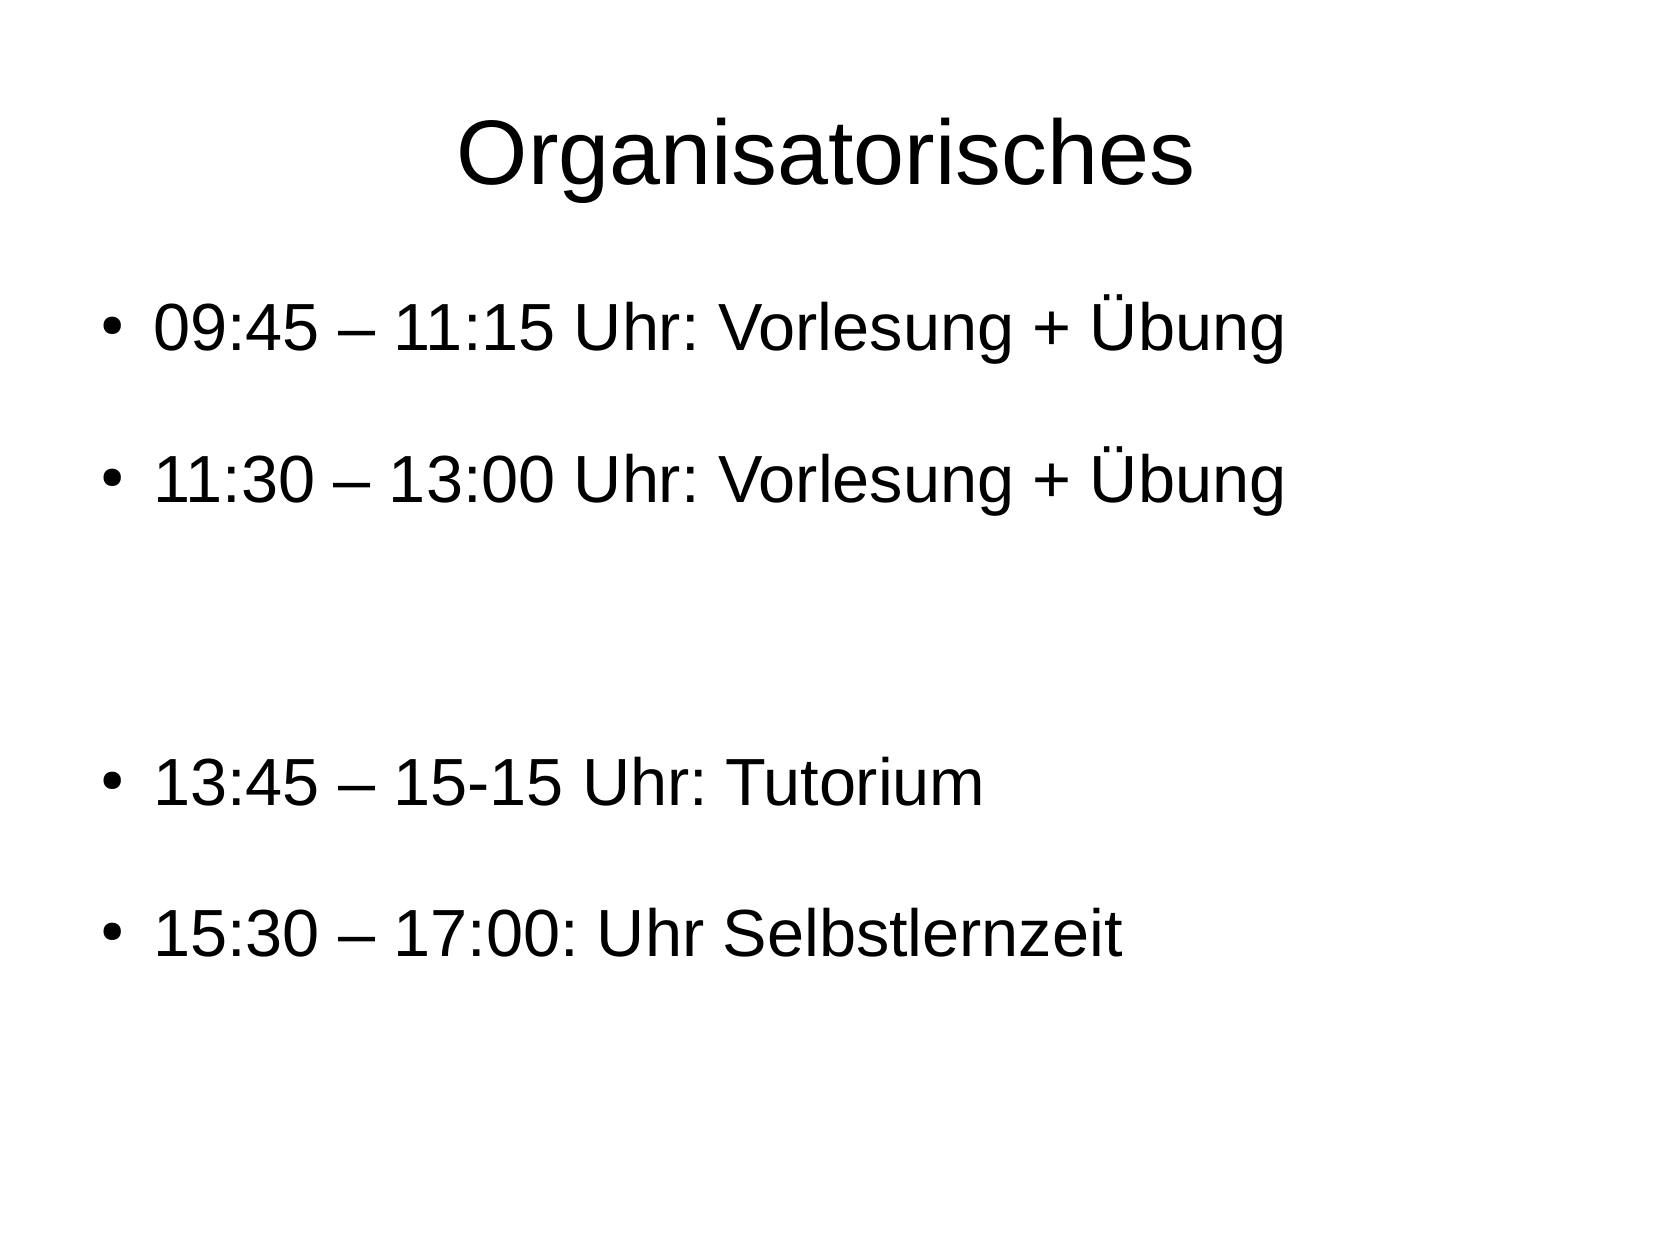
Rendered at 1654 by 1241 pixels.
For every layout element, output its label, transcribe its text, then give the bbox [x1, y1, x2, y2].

list 09:45 – 11:15 Uhr: Vorlesung + Übung 11:30 – 13:00 Uhr: Vorlesung + Übung 13:45 – 15-15 Uhr: Tutorium 15:30 – 17:00: Uhr Selbstlernzeit [82, 290, 1571, 1216]
title Organisatorisches [82, 49, 1571, 257]
